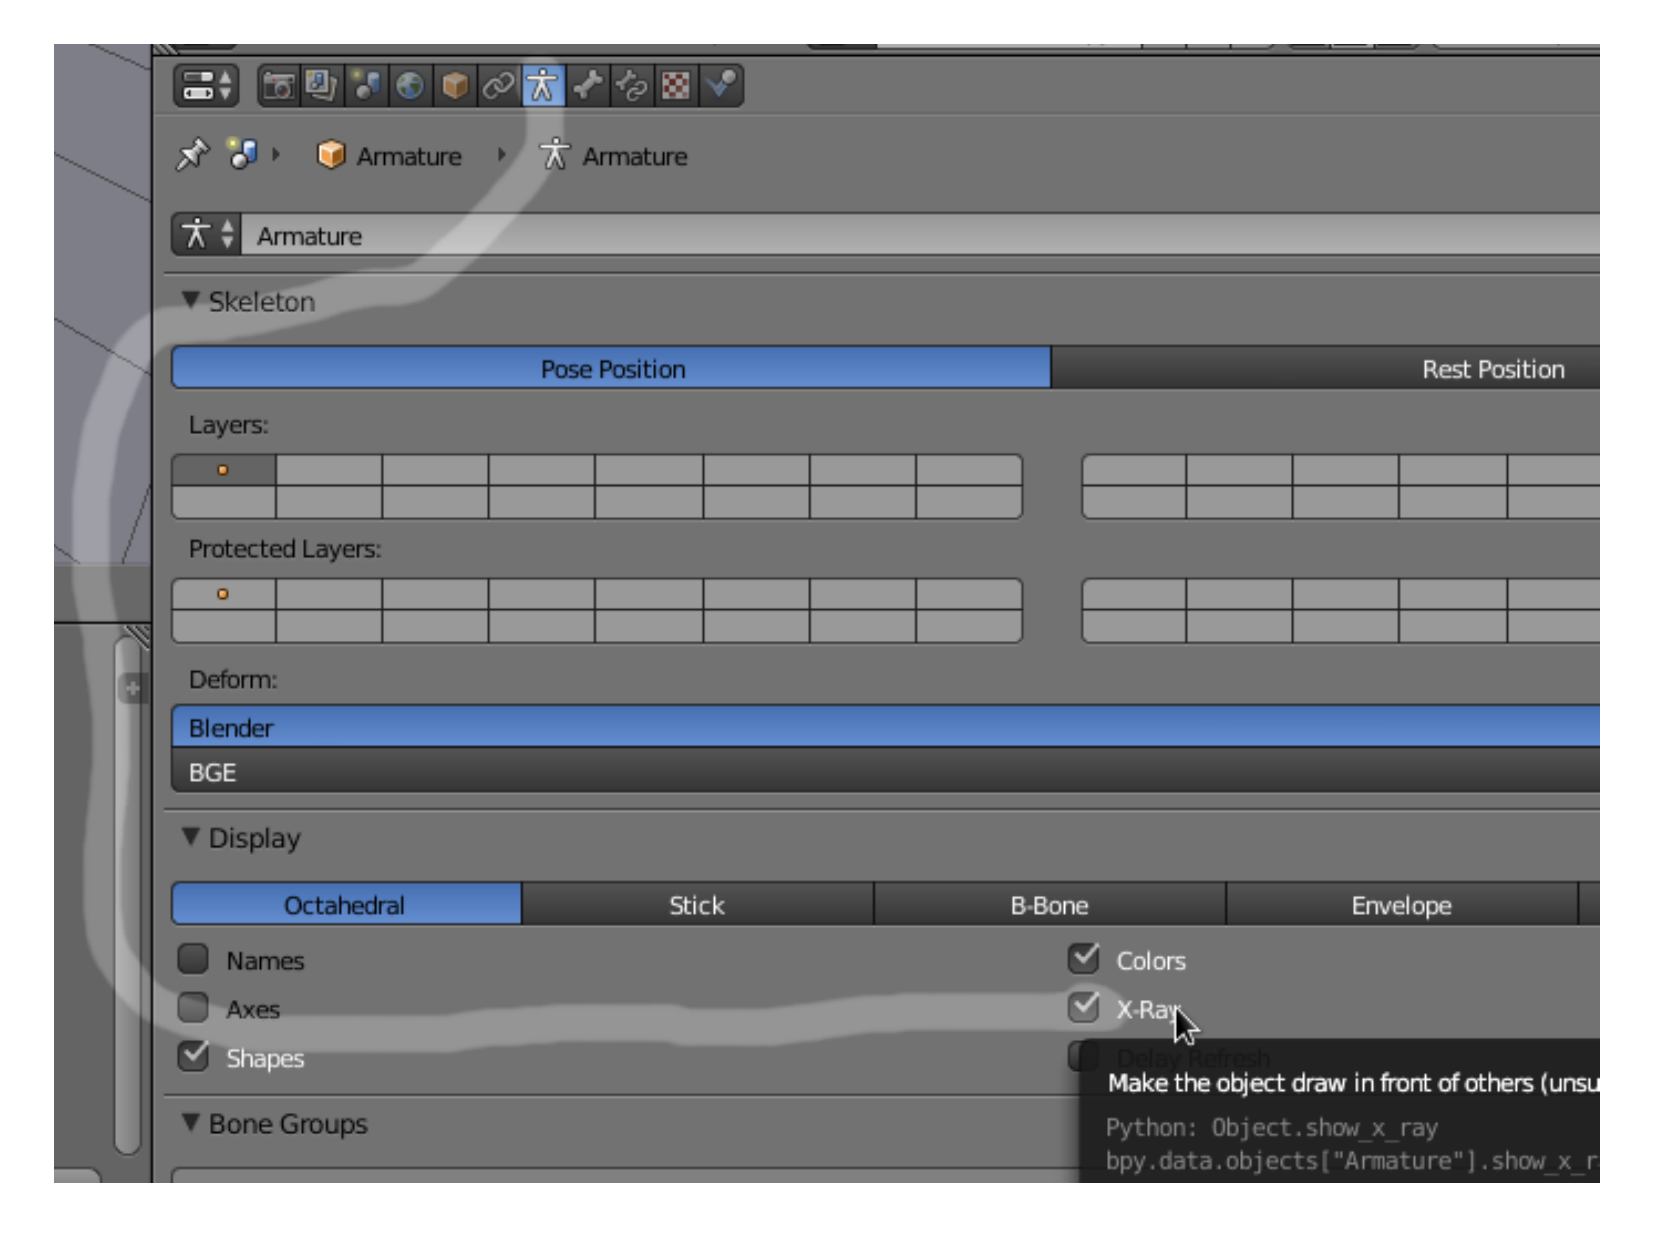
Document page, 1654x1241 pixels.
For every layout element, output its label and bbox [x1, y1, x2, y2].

picture [54, 44, 1600, 1183]
